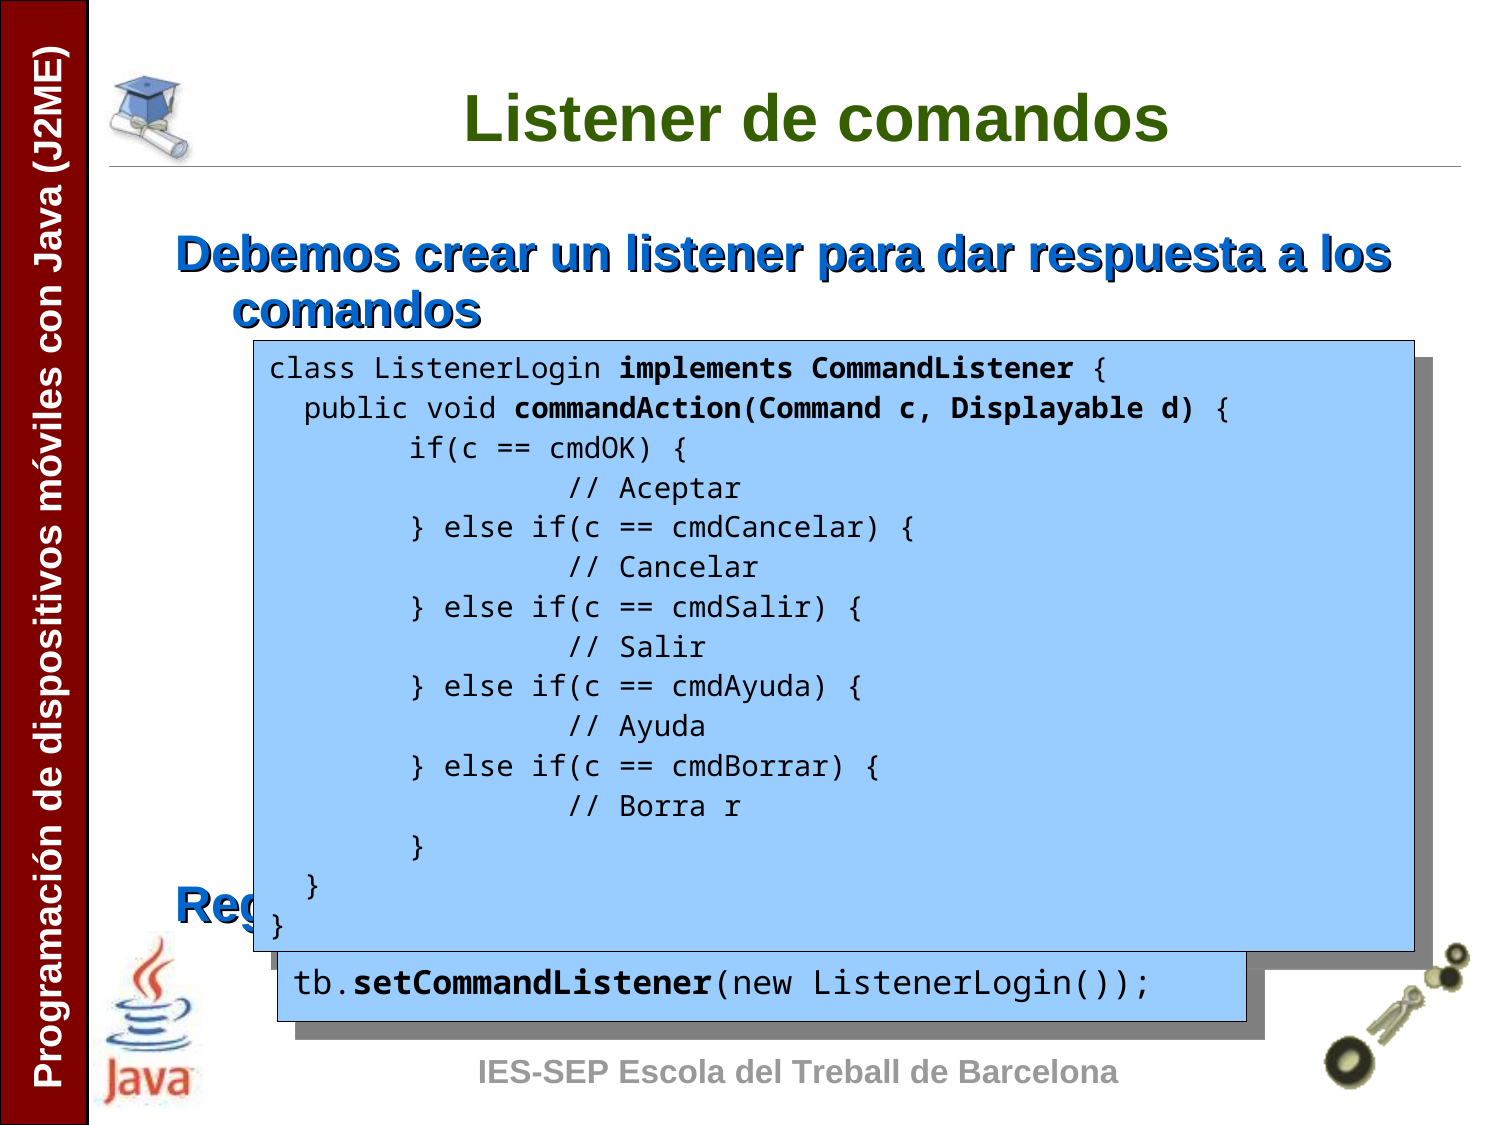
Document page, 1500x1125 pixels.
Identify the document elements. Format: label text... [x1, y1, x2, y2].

list Debemos crear un listener para dar respuesta a los comandos Registrar el listener en el displayable [174, 224, 1451, 988]
text_box tb.setCommandListener(new ListenerLogin()); [277, 951, 1247, 1022]
picture [93, 61, 206, 174]
title Listener de comandos [211, 75, 1424, 163]
text_box class ListenerLogin implements CommandListener { public void commandAction(Command c, Displayable d) { if(c == cmdOK) { // Aceptar } else if(c == cmdCancelar) { // Cancelar } else if(c == cmdSalir) { // Salir } else if(c == cmdAyuda) { // Ayuda } else if(c == cmdBorrar) { // Borra r } } } [253, 340, 1415, 846]
picture [1322, 939, 1471, 1094]
picture [93, 931, 204, 1109]
